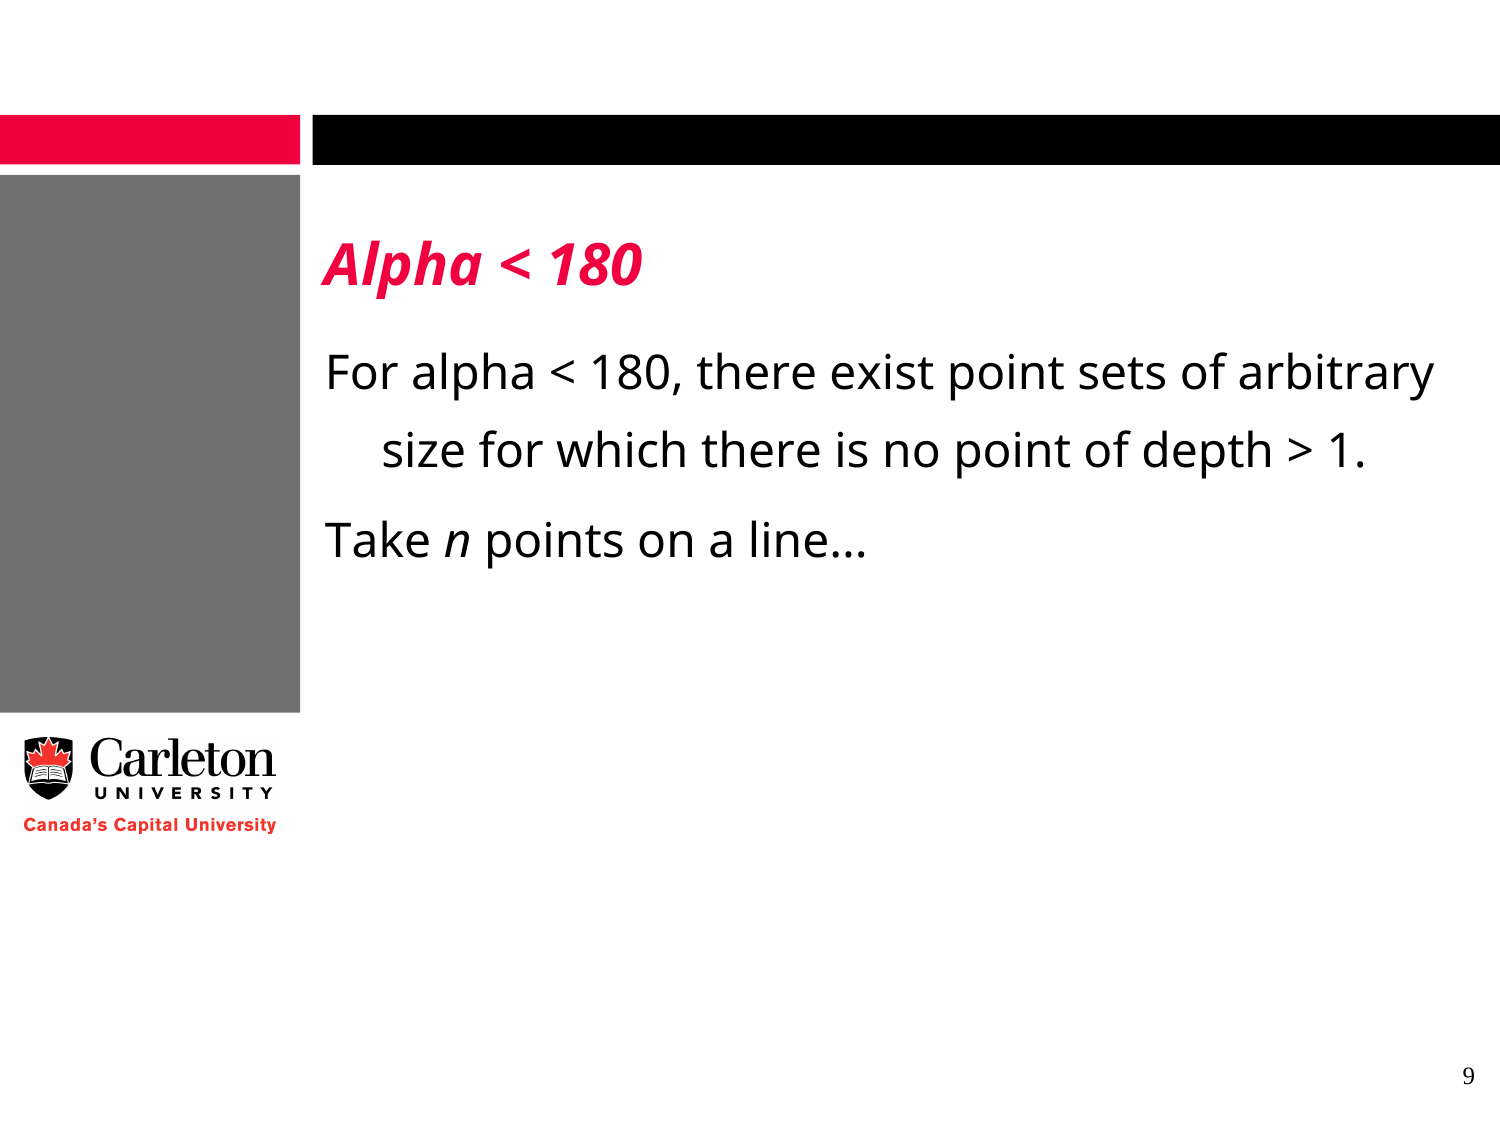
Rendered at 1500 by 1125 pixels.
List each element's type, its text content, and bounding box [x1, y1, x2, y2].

picture [24, 737, 276, 834]
list For alpha < 180, there exist point sets of arbitrary size for which there is no point of depth > 1. Take n points on a line... [324, 324, 1450, 1051]
title Alpha < 180 [324, 187, 1450, 324]
